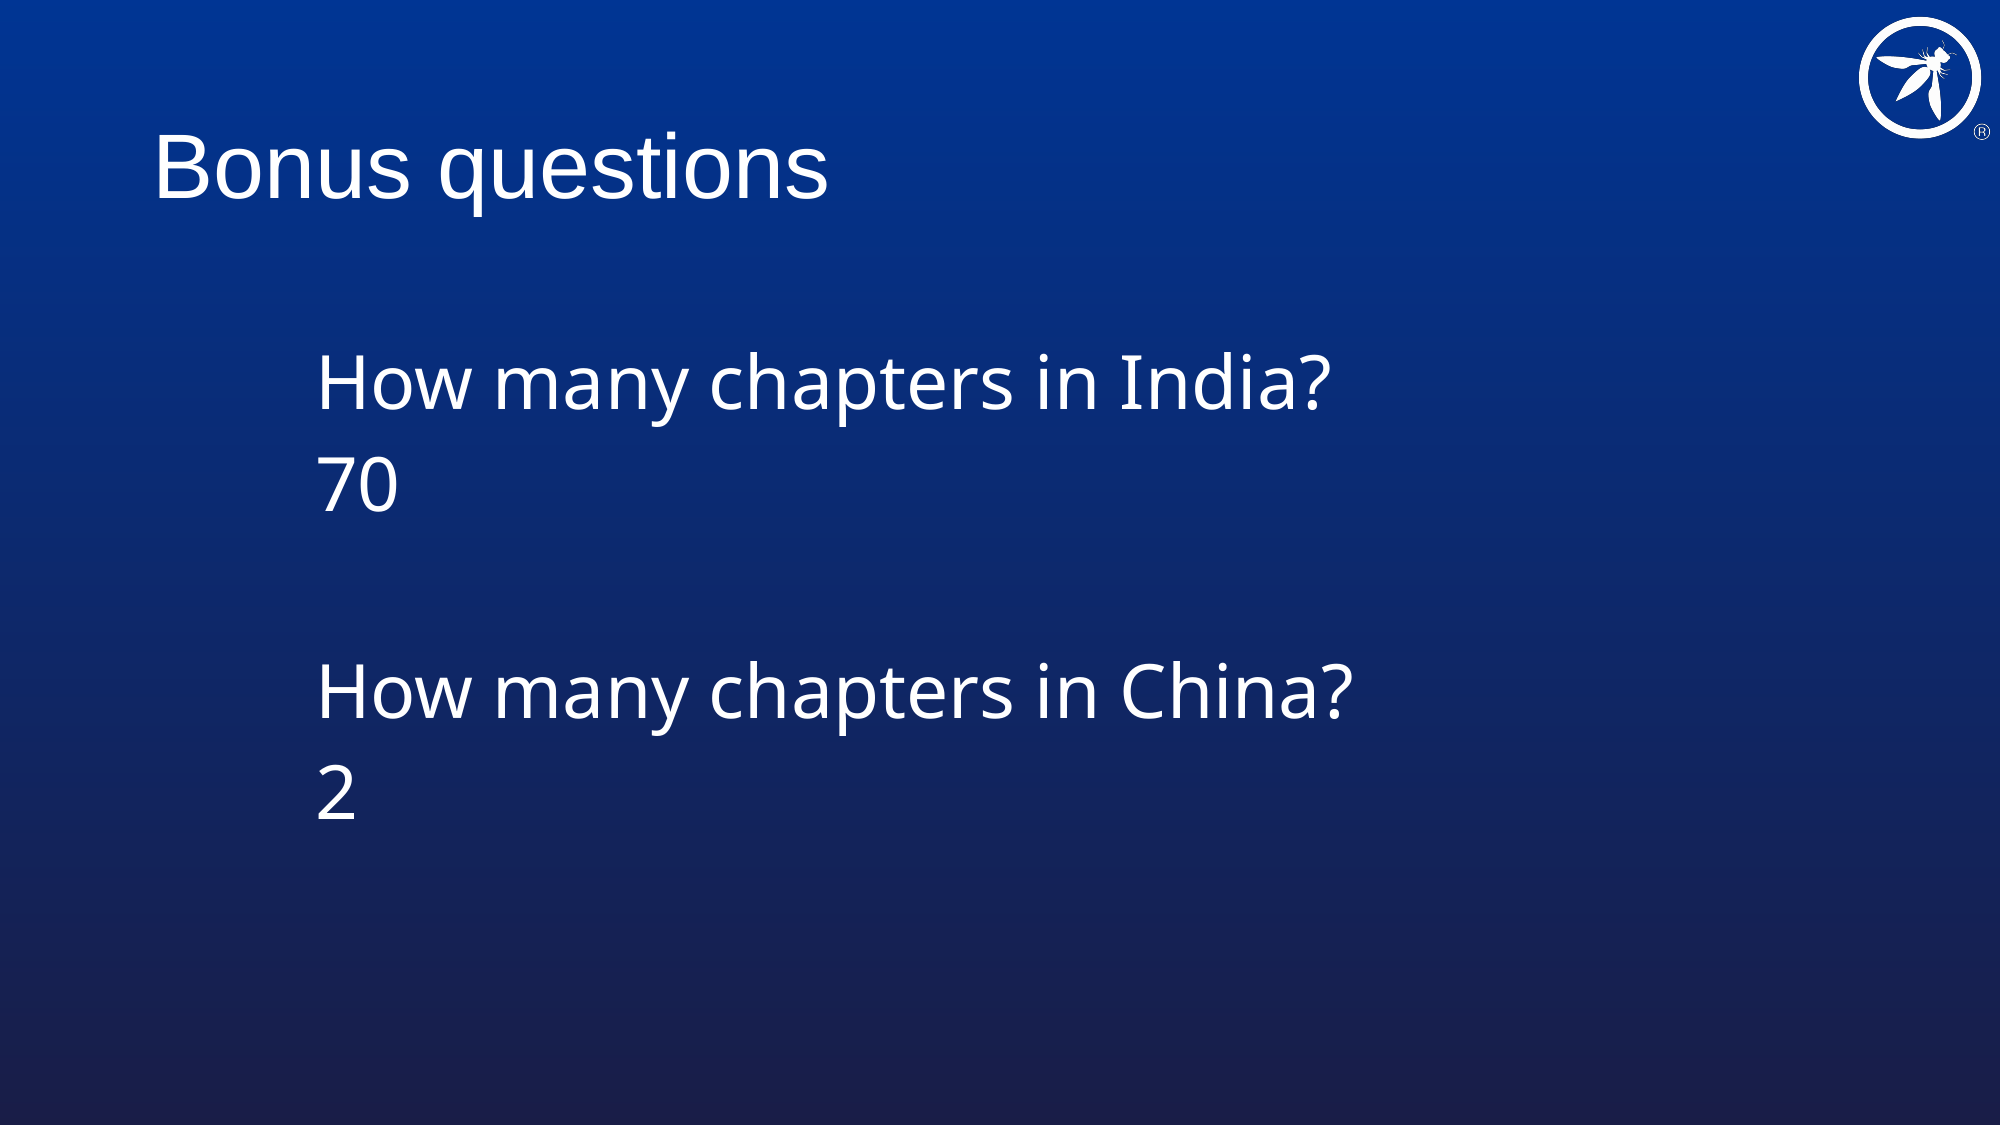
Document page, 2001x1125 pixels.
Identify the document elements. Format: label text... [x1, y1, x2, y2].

title Bonus questions [137, 59, 1863, 278]
list How many chapters in India? 70 How many chapters in China? 2 [262, 337, 1801, 901]
picture [1797, 0, 2001, 200]
